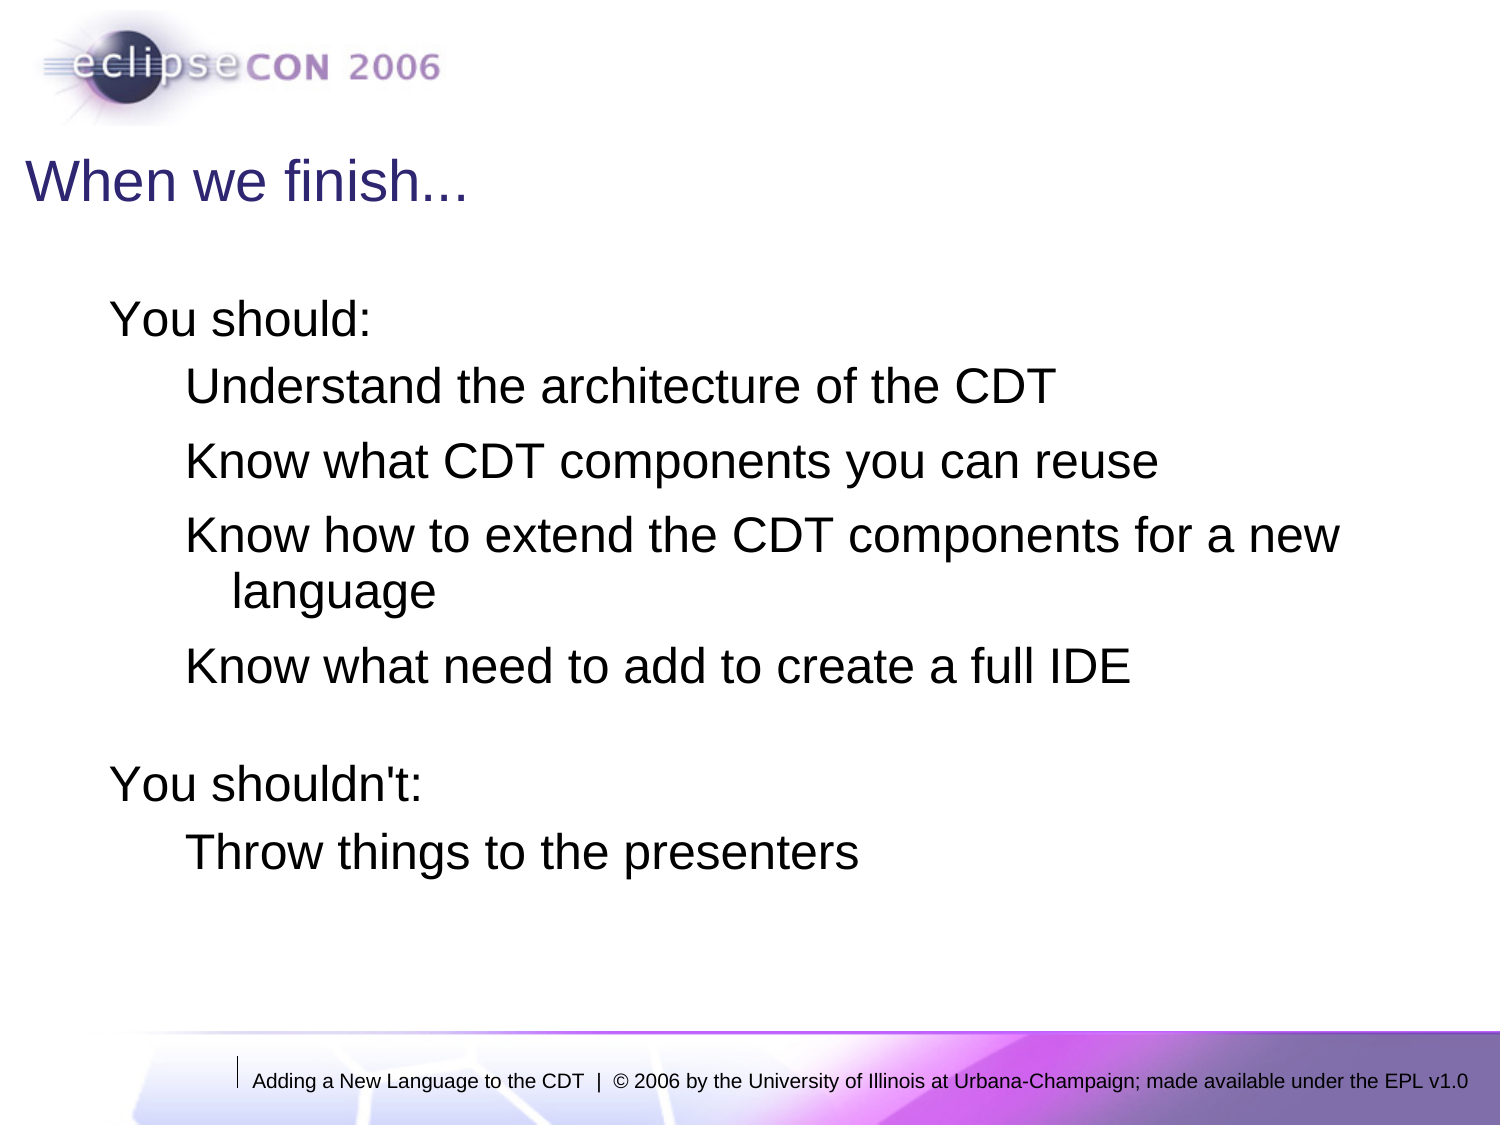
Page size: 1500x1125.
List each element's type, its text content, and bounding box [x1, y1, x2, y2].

picture [31, 10, 1040, 126]
title When we finish... [25, 142, 1378, 225]
picture [0, 1031, 1500, 1125]
list You should: Understand the architecture of the CDT Know what CDT components you can reuse Know how to extend the CDT components for a new language Know what need to add to create a full IDE You shouldn't: Throw things to the presenters [108, 291, 1378, 932]
